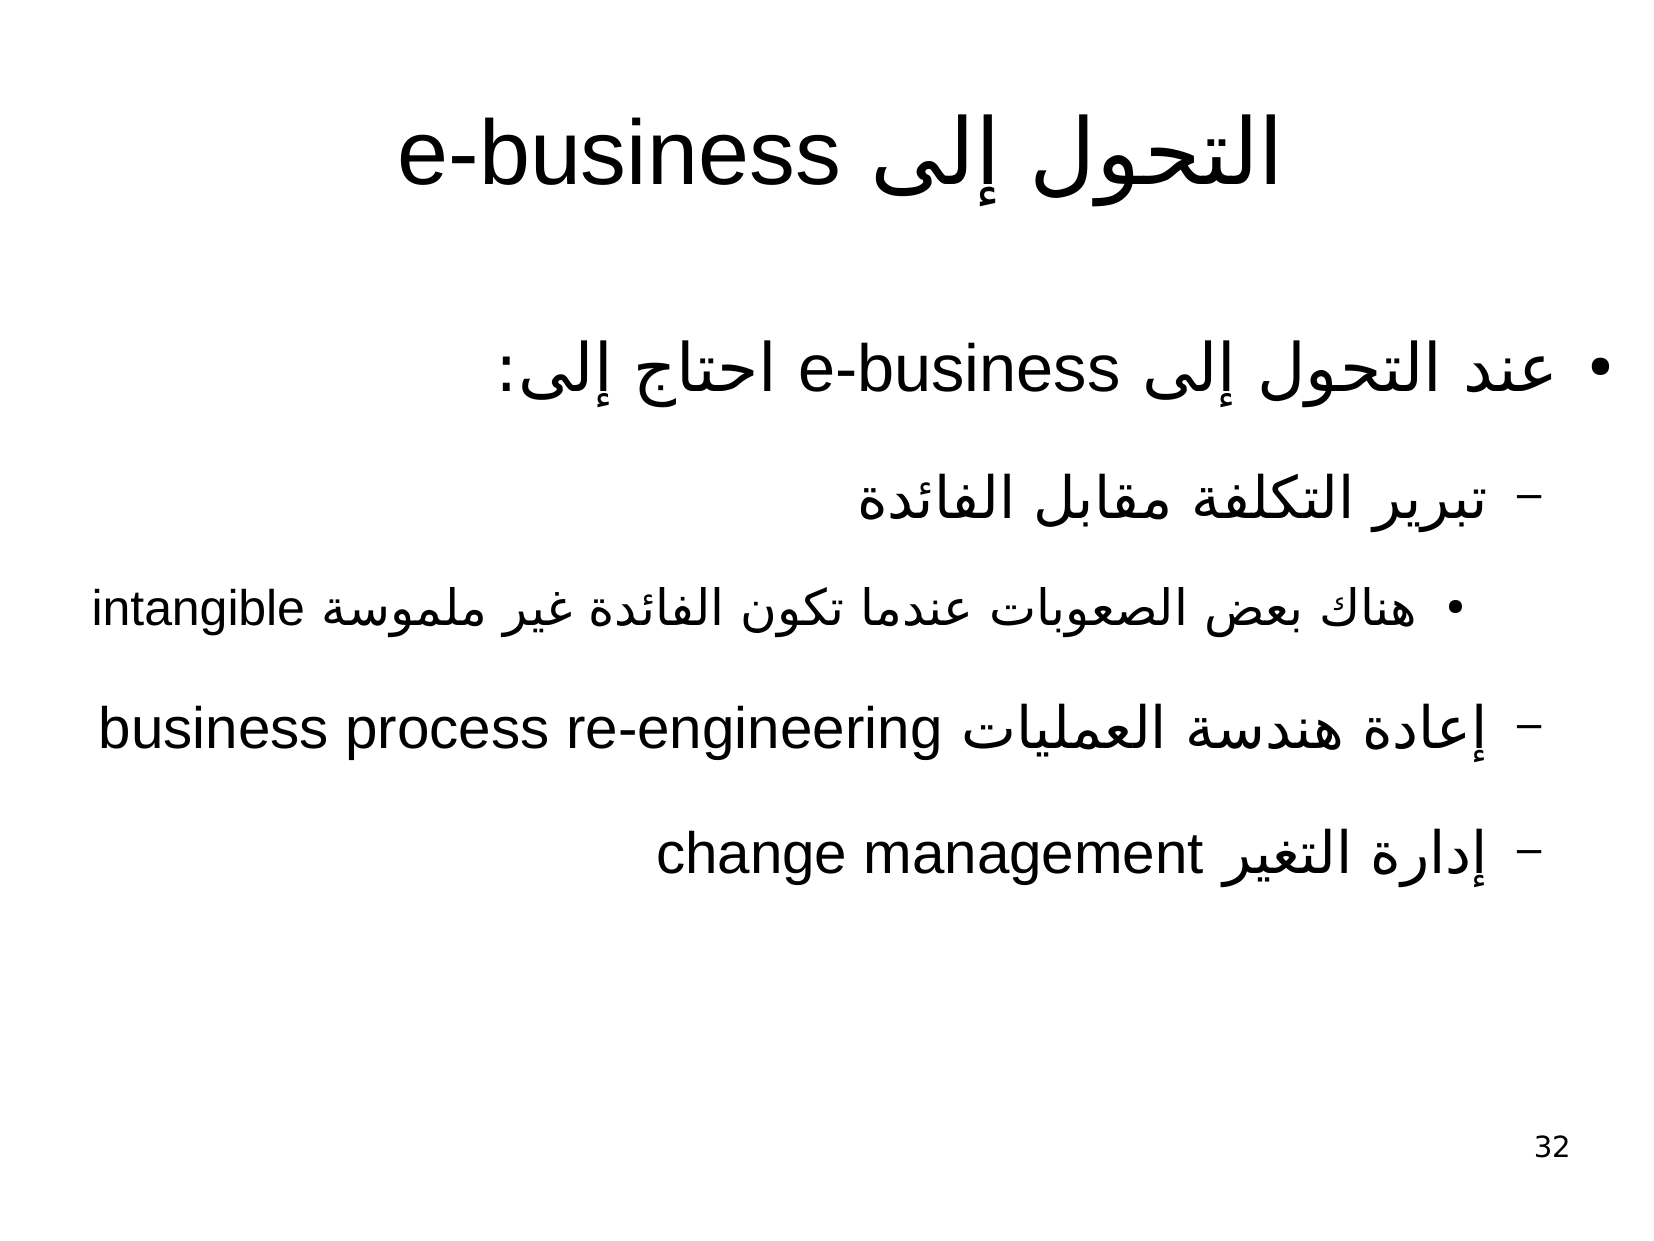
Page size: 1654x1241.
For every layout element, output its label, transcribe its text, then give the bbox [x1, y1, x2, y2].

list عند التحول إلى e-business احتاج إلى: تبرير التكلفة مقابل الفائدة هناك بعض الصعوبات عندما تكون الفائدة غير ملموسة intangible إعادة هندسة العمليات business process re-engineering إدارة التغير change management [82, 290, 1630, 1010]
title التحول إلى e-business [82, 49, 1571, 257]
